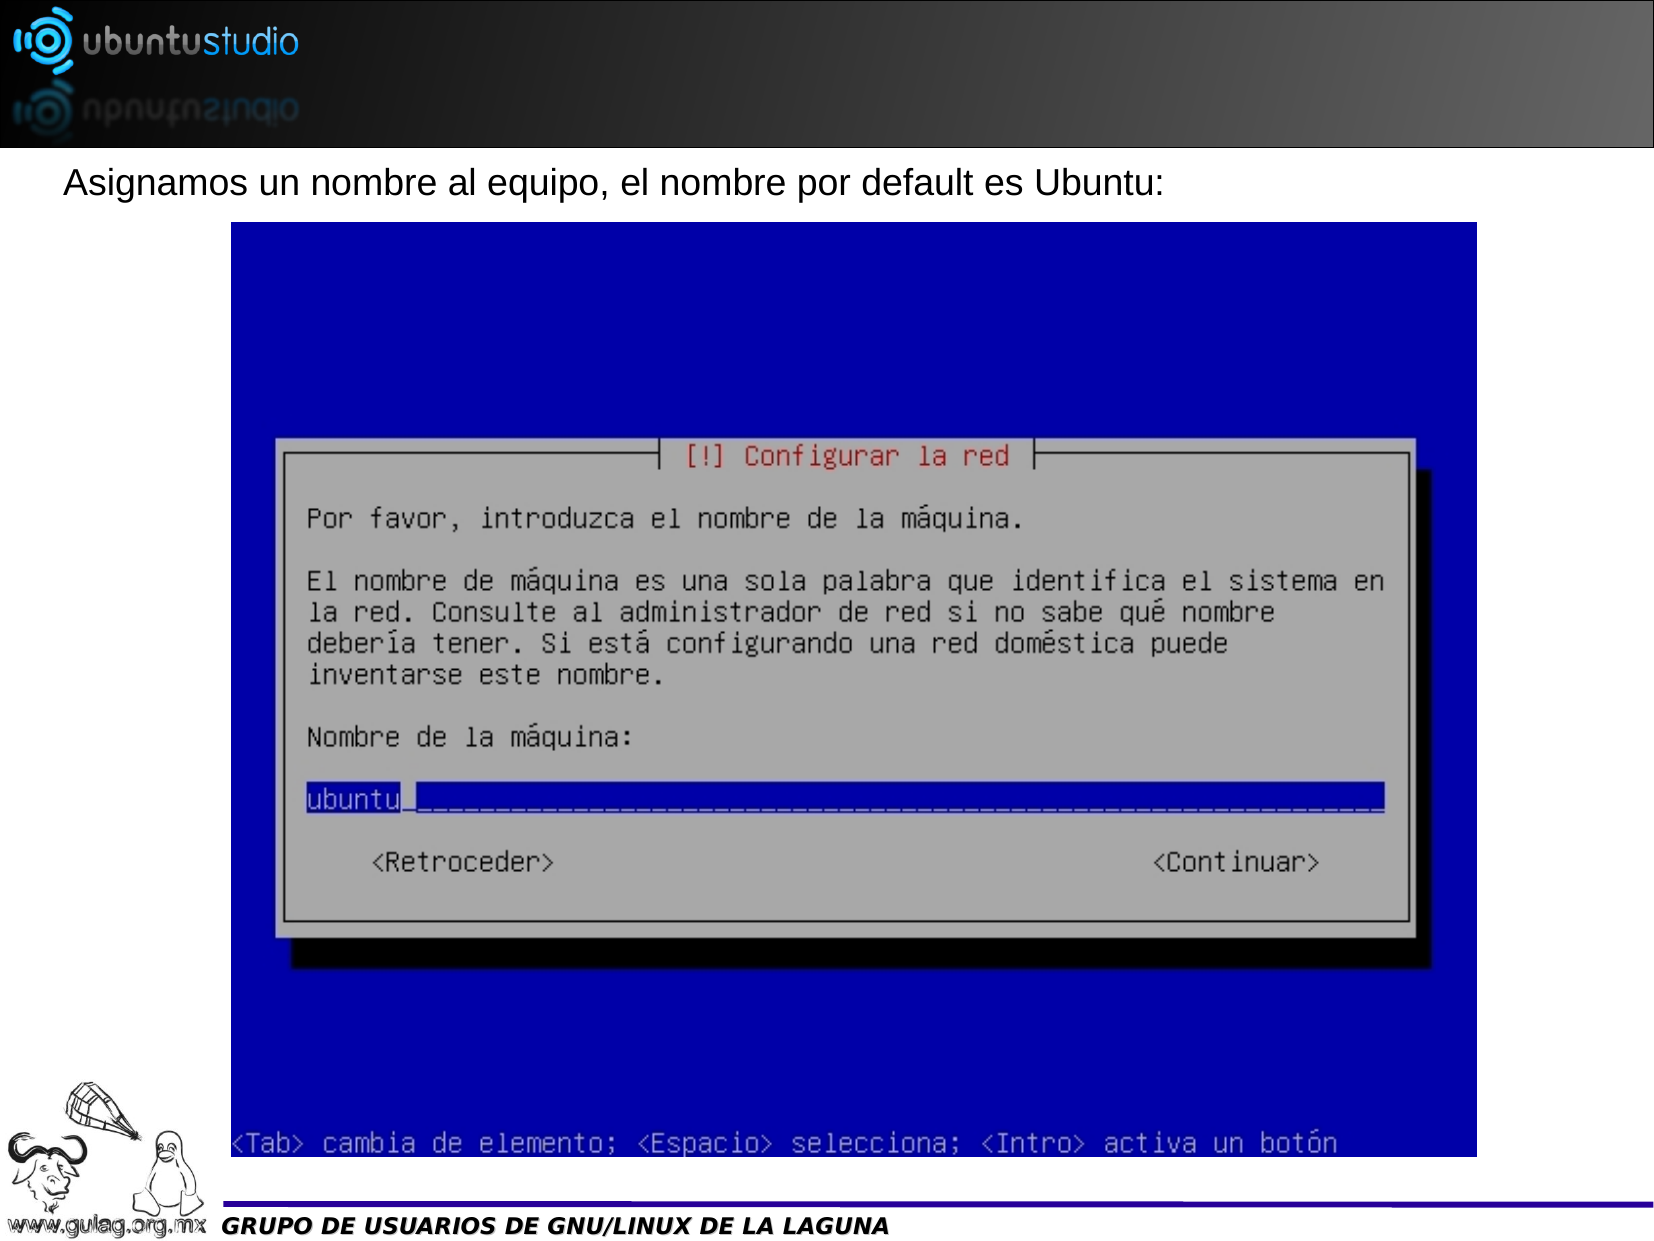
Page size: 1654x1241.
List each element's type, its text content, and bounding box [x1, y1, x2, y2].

picture [11, 5, 300, 148]
text_box [0, 0, 1654, 148]
text_box Asignamos un nombre al equipo, el nombre por default es Ubuntu: [48, 153, 1536, 272]
picture [5, 1079, 207, 1241]
picture [231, 222, 1477, 1157]
text_box GRUPO DE USUARIOS DE GNU/LINUX DE LA LAGUNA [207, 1205, 906, 1241]
